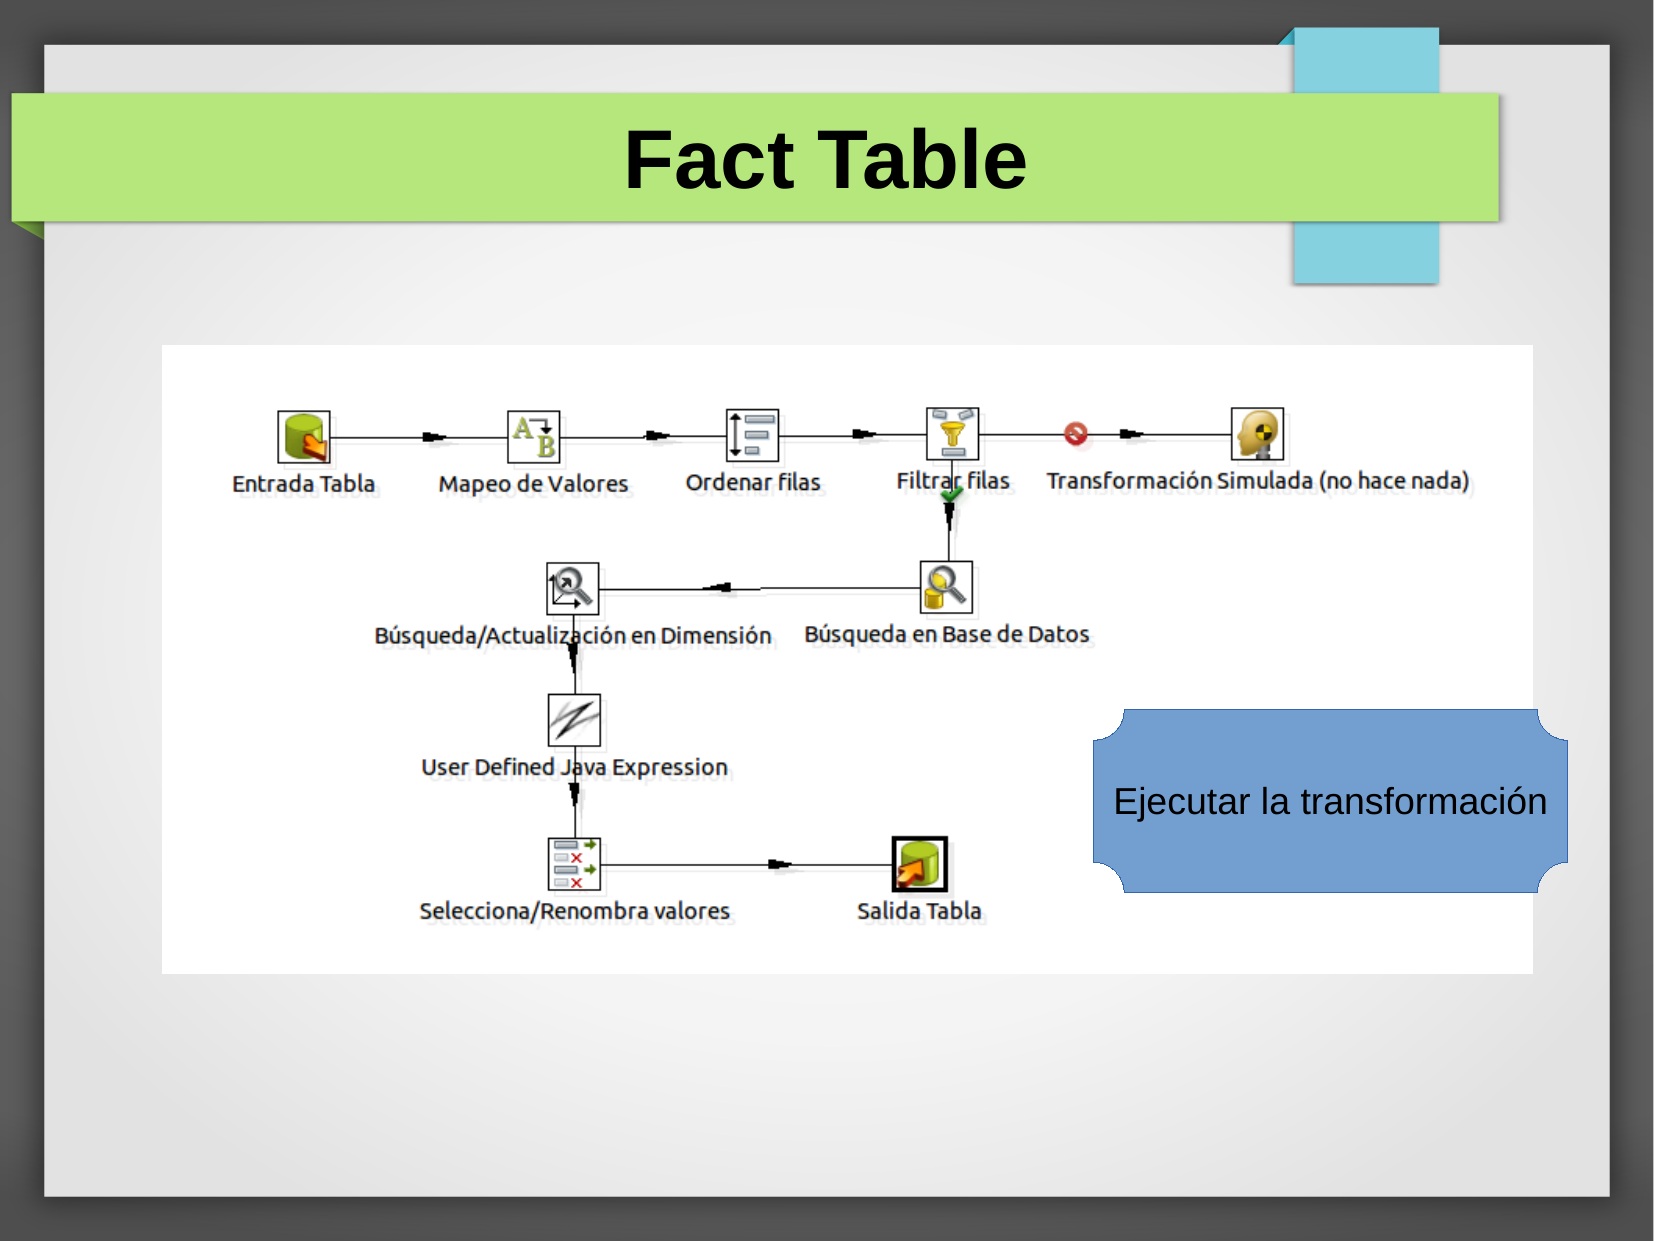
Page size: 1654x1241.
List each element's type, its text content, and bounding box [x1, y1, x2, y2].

picture [0, 0, 1654, 1241]
text_box Ejecutar la transformación [1093, 709, 1568, 893]
title Fact Table [70, 106, 1583, 213]
